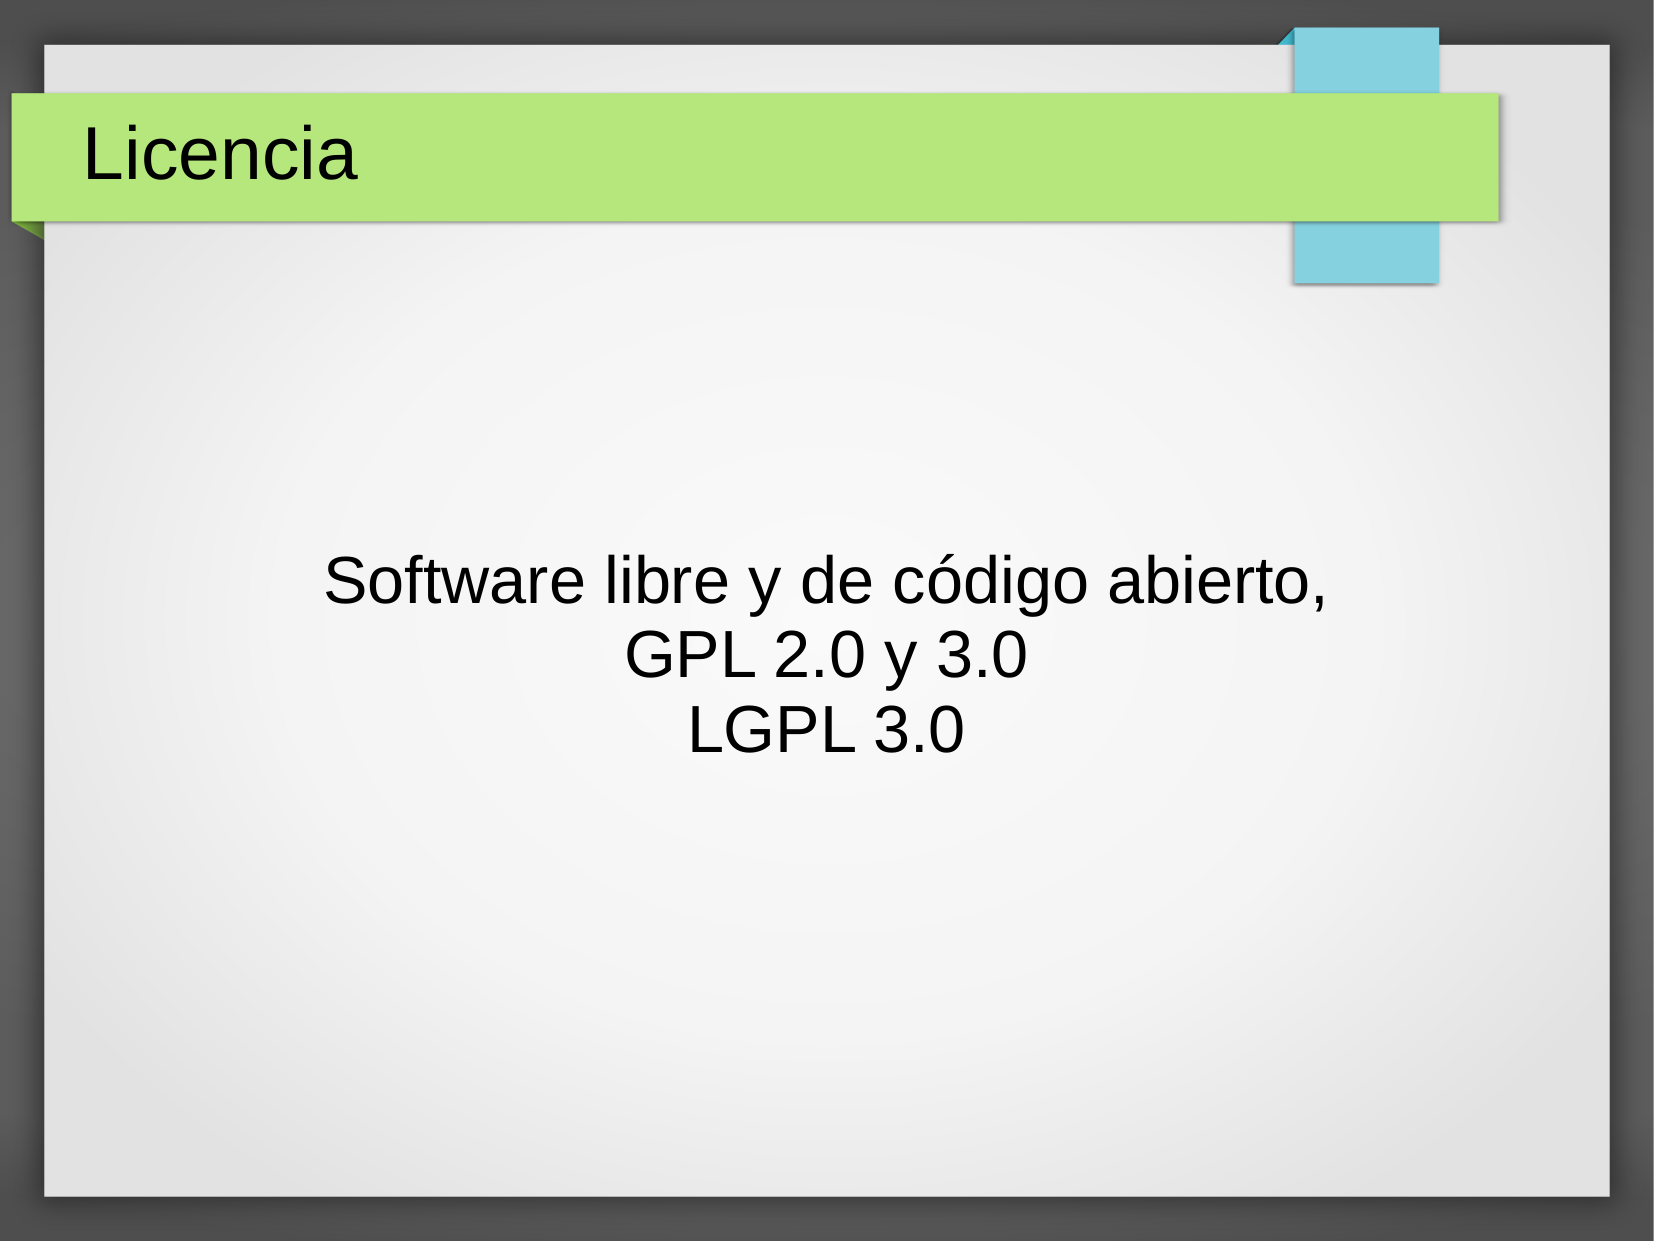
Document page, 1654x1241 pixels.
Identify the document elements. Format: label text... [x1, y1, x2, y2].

title Licencia [82, 94, 1264, 213]
picture [0, 0, 1654, 1241]
subtitle Software libre y de código abierto, GPL 2.0 y 3.0 LGPL 3.0 [82, 295, 1571, 1015]
